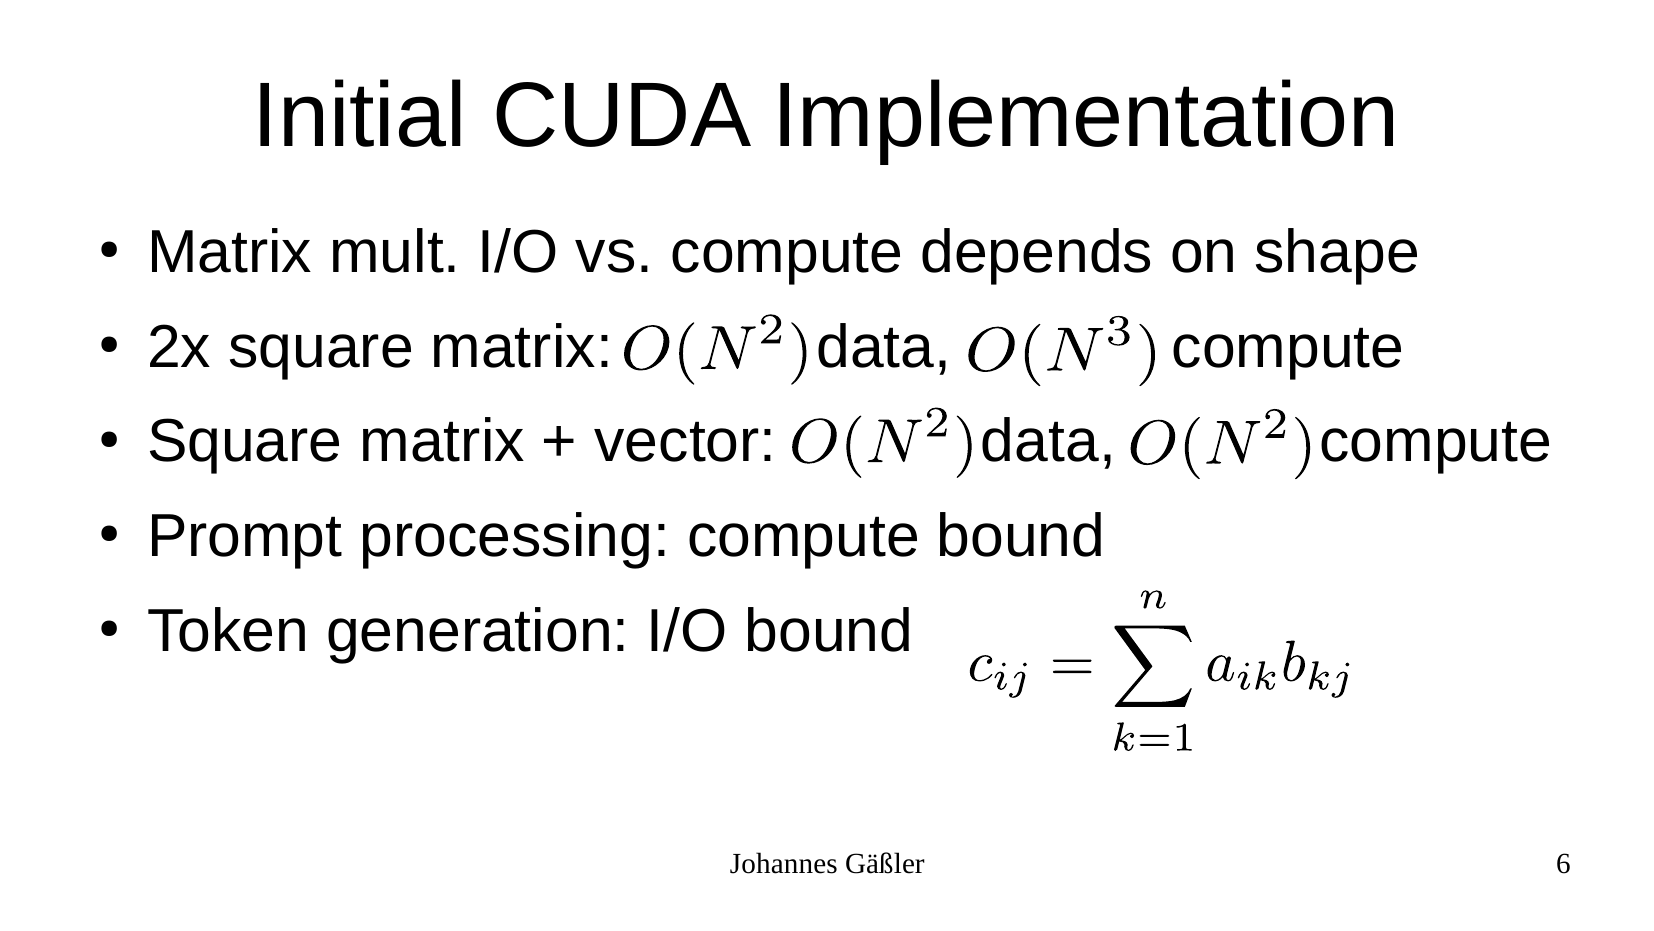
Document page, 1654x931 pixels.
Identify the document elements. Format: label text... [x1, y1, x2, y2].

picture [786, 405, 975, 481]
title Initial CUDA Implementation [82, 37, 1571, 193]
list Matrix mult. I/O vs. compute depends on shape 2x square matrix: data, compute Square matrix + vector: data, compute Prompt processing: compute bound Token generation: I/O bound [82, 217, 1571, 758]
picture [618, 311, 809, 387]
picture [962, 313, 1158, 389]
picture [1125, 406, 1313, 482]
picture [965, 588, 1352, 754]
